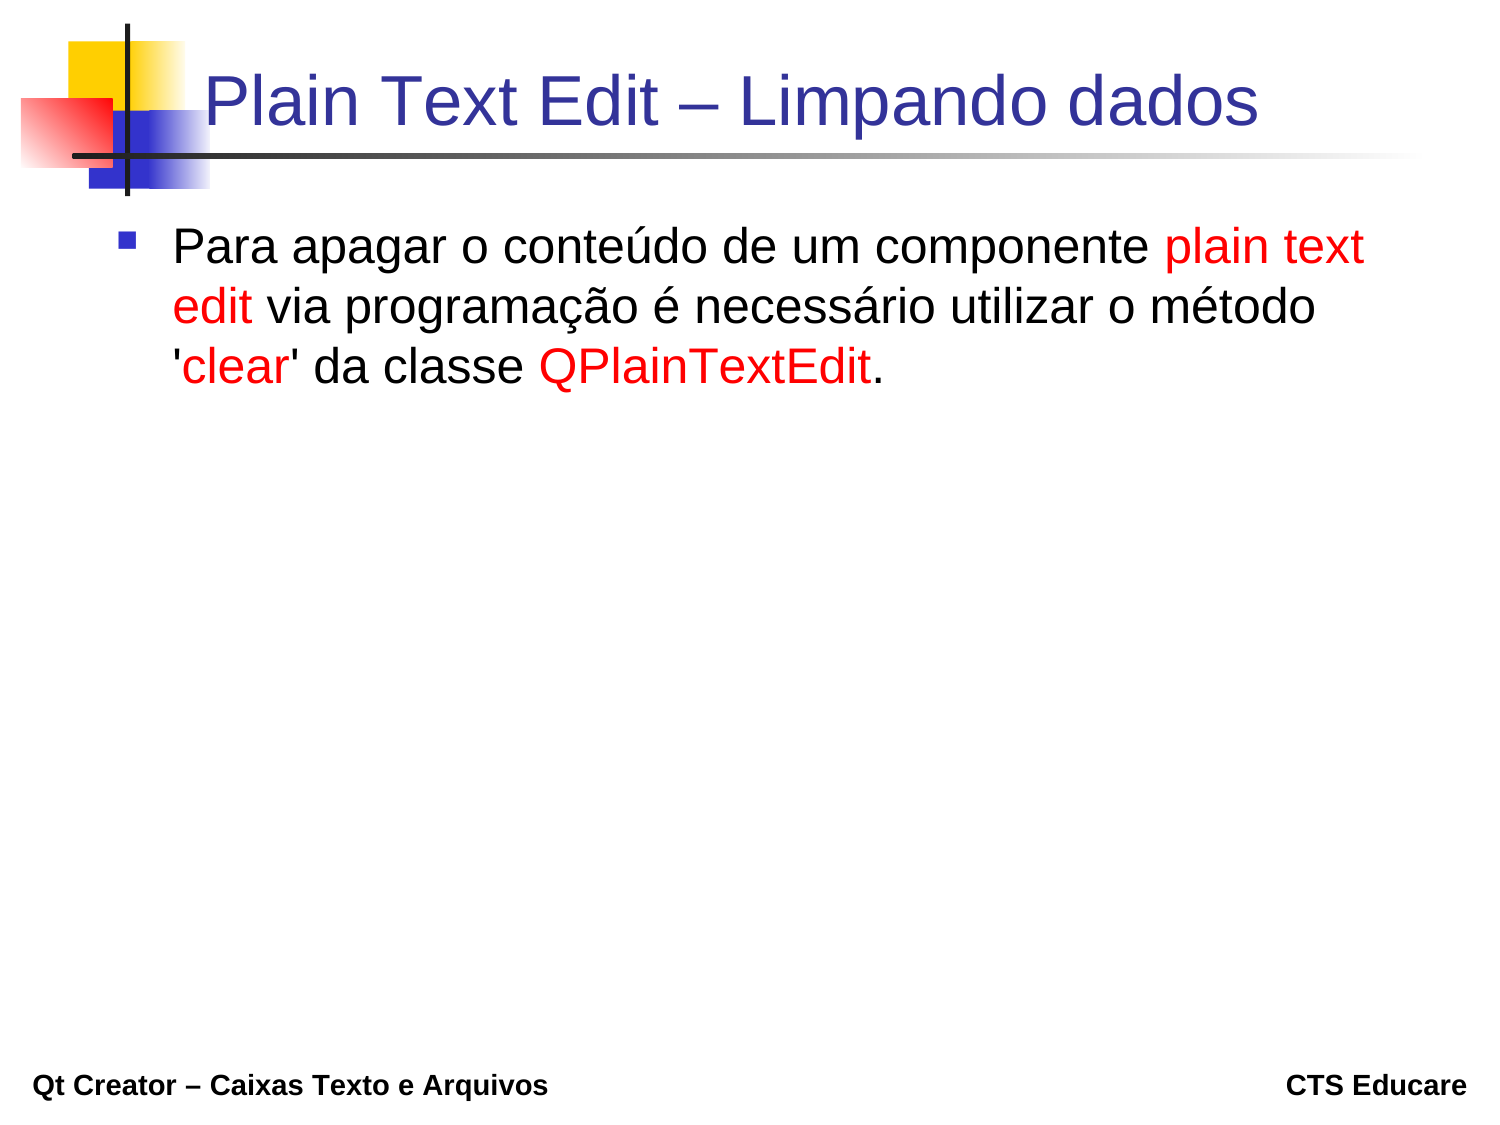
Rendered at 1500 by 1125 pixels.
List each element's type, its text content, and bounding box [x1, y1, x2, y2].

title Plain Text Edit – Limpando dados [188, 46, 1468, 149]
list Para apagar o conteúdo de um componente plain text edit via programação é necessário utilizar o método 'clear' da classe QPlainTextEdit. [100, 206, 1447, 1024]
